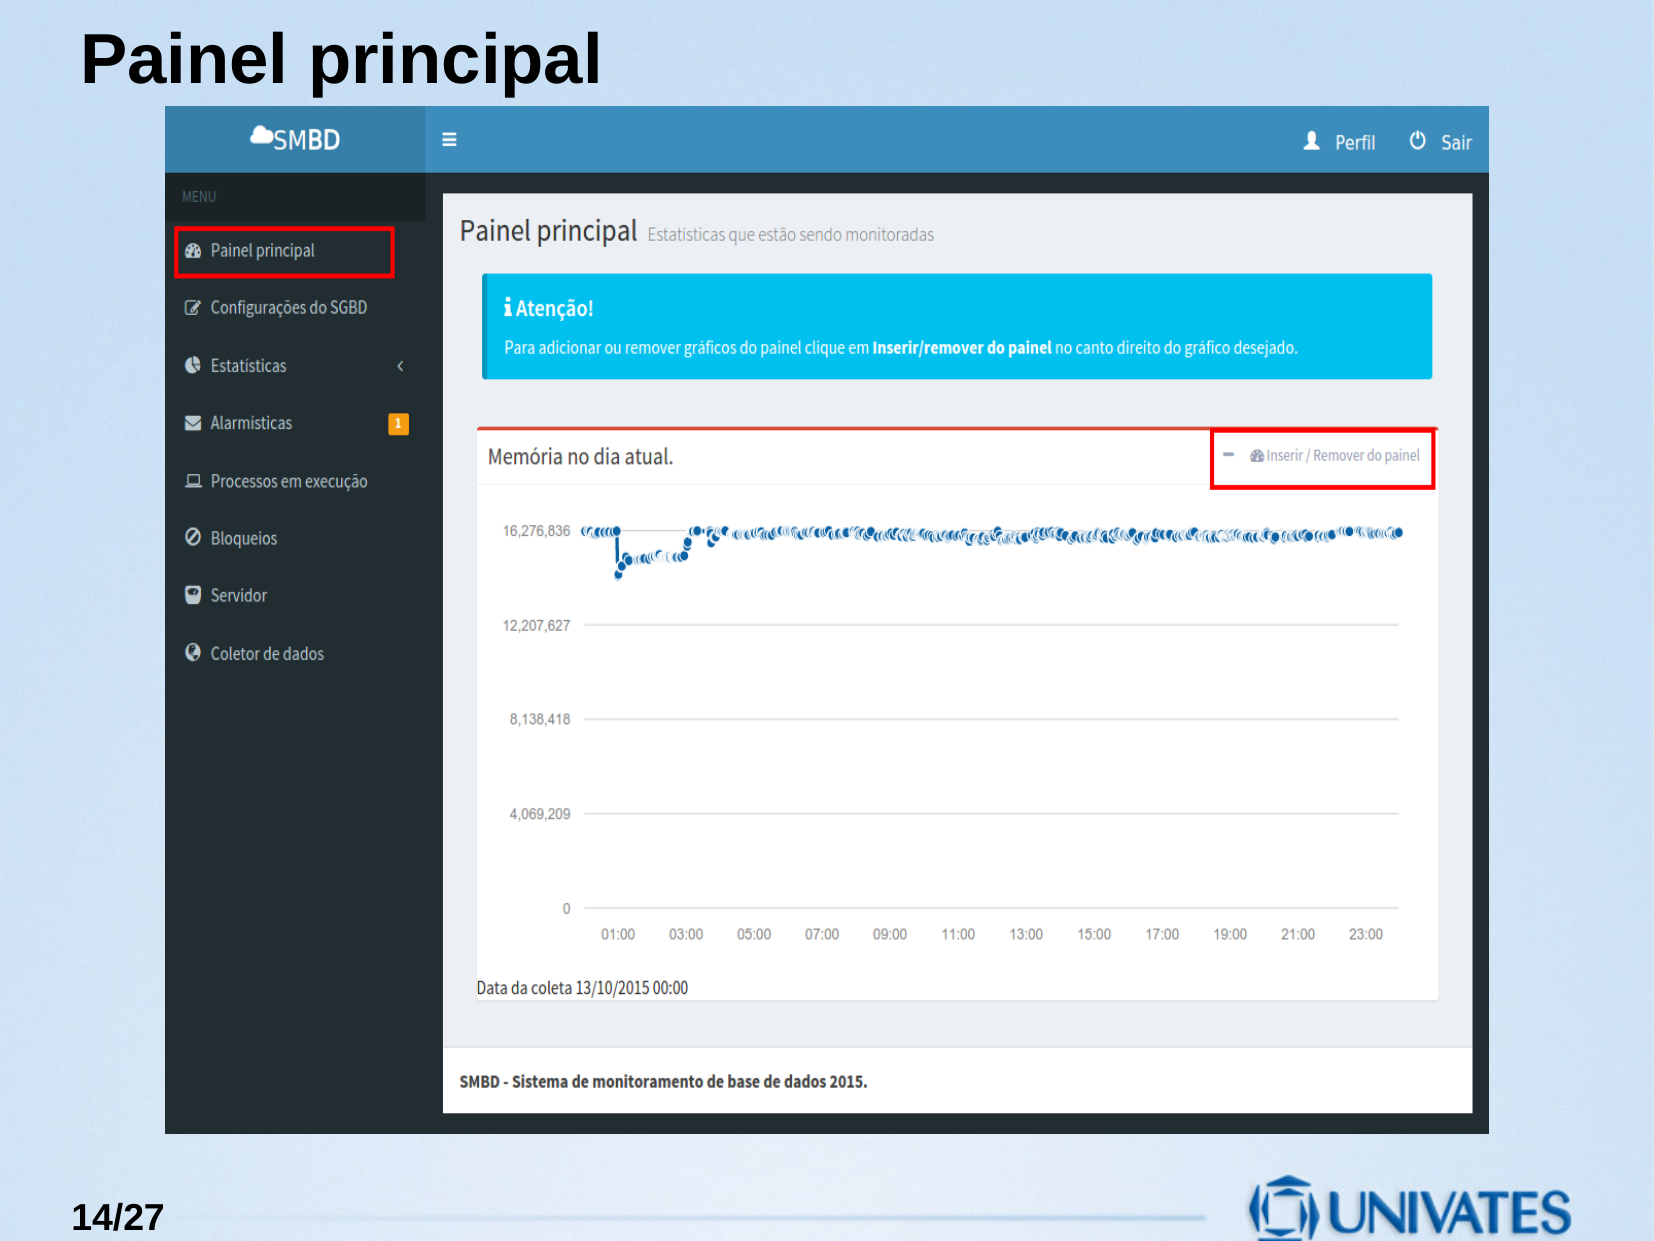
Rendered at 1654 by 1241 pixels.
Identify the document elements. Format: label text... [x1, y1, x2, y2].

picture [165, 119, 1489, 1134]
title Painel principal [80, 5, 1569, 119]
